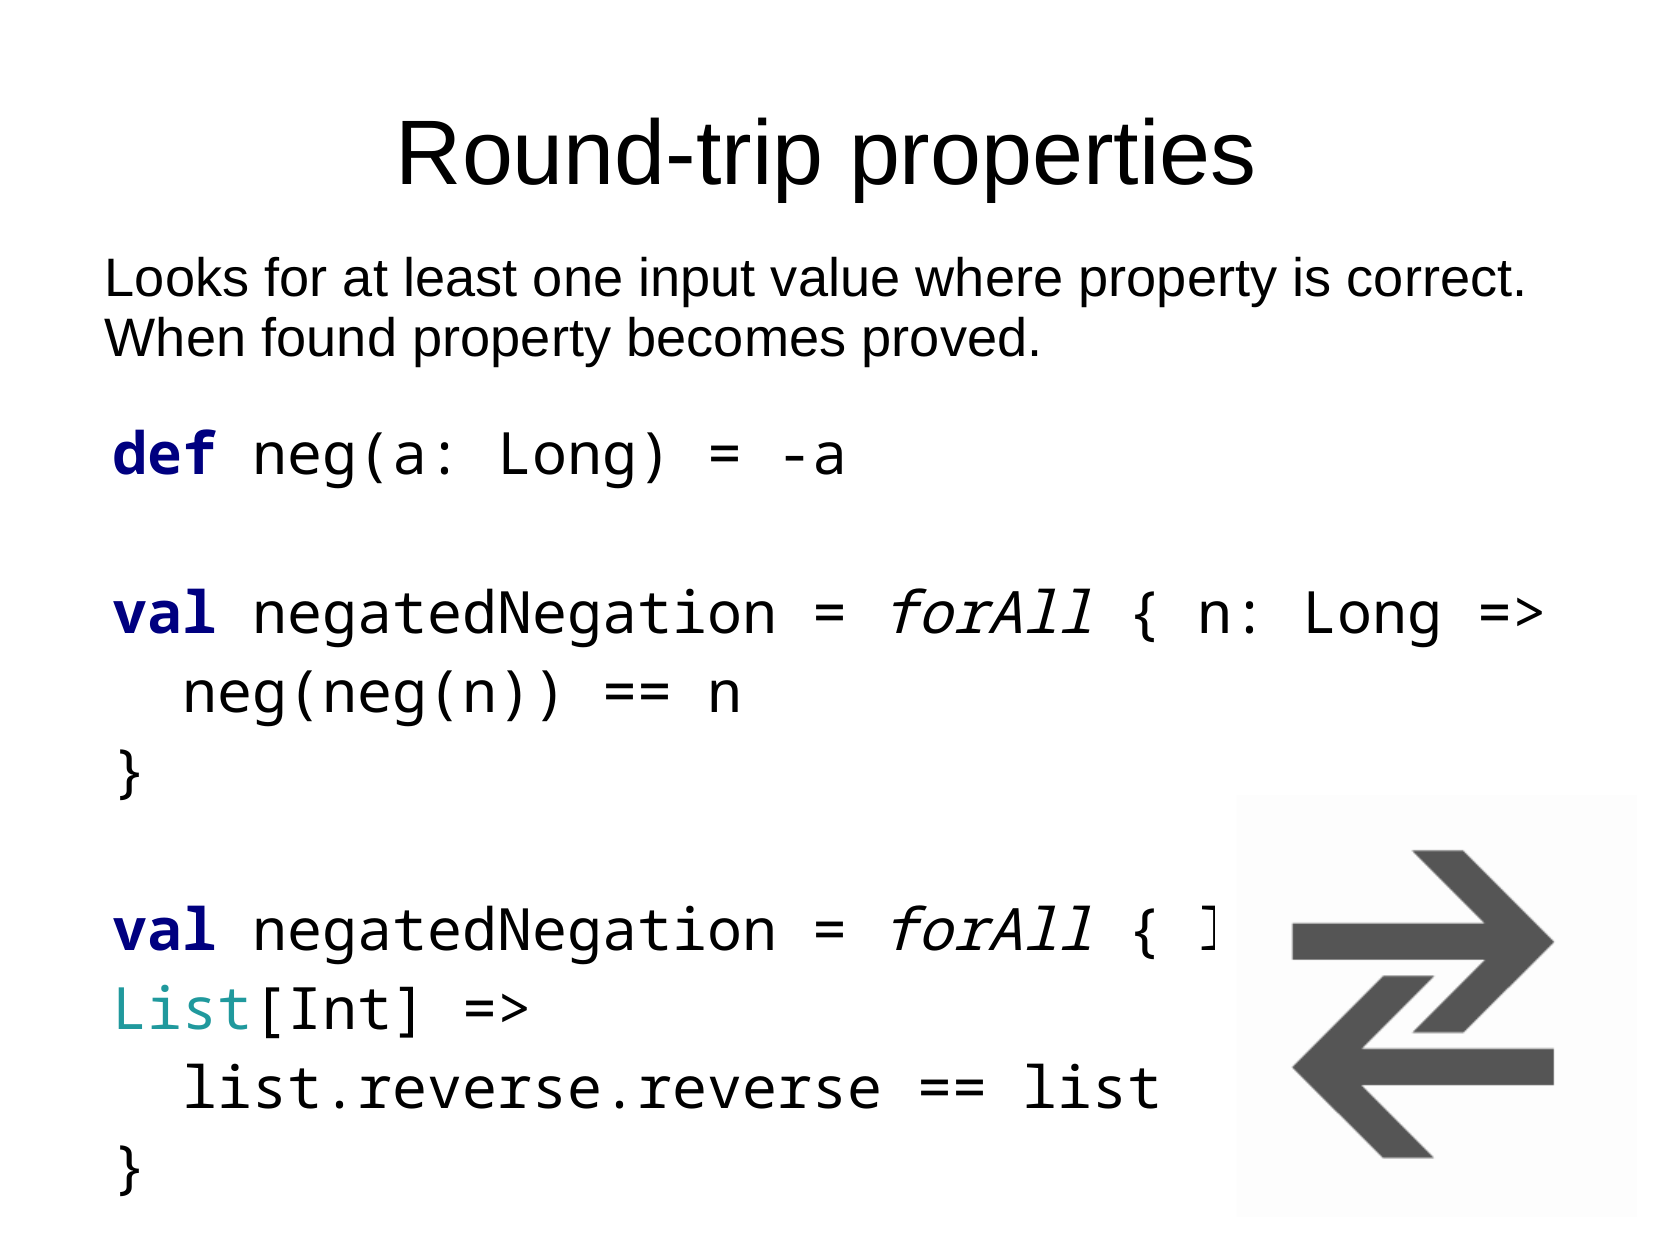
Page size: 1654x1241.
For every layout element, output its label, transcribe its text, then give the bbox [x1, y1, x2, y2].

text_box def neg(a: Long) = -a val negatedNegation = forAll { n: Long => neg(neg(n)) == n } val negatedNegation = forAll { list: List[Int] => list.reverse.reverse == list } [97, 405, 1591, 1003]
text_box Looks for at least one input value where property is correct. When found property becomes proved. [90, 239, 1545, 376]
title Round-trip properties [82, 49, 1571, 257]
picture [1215, 794, 1637, 1217]
